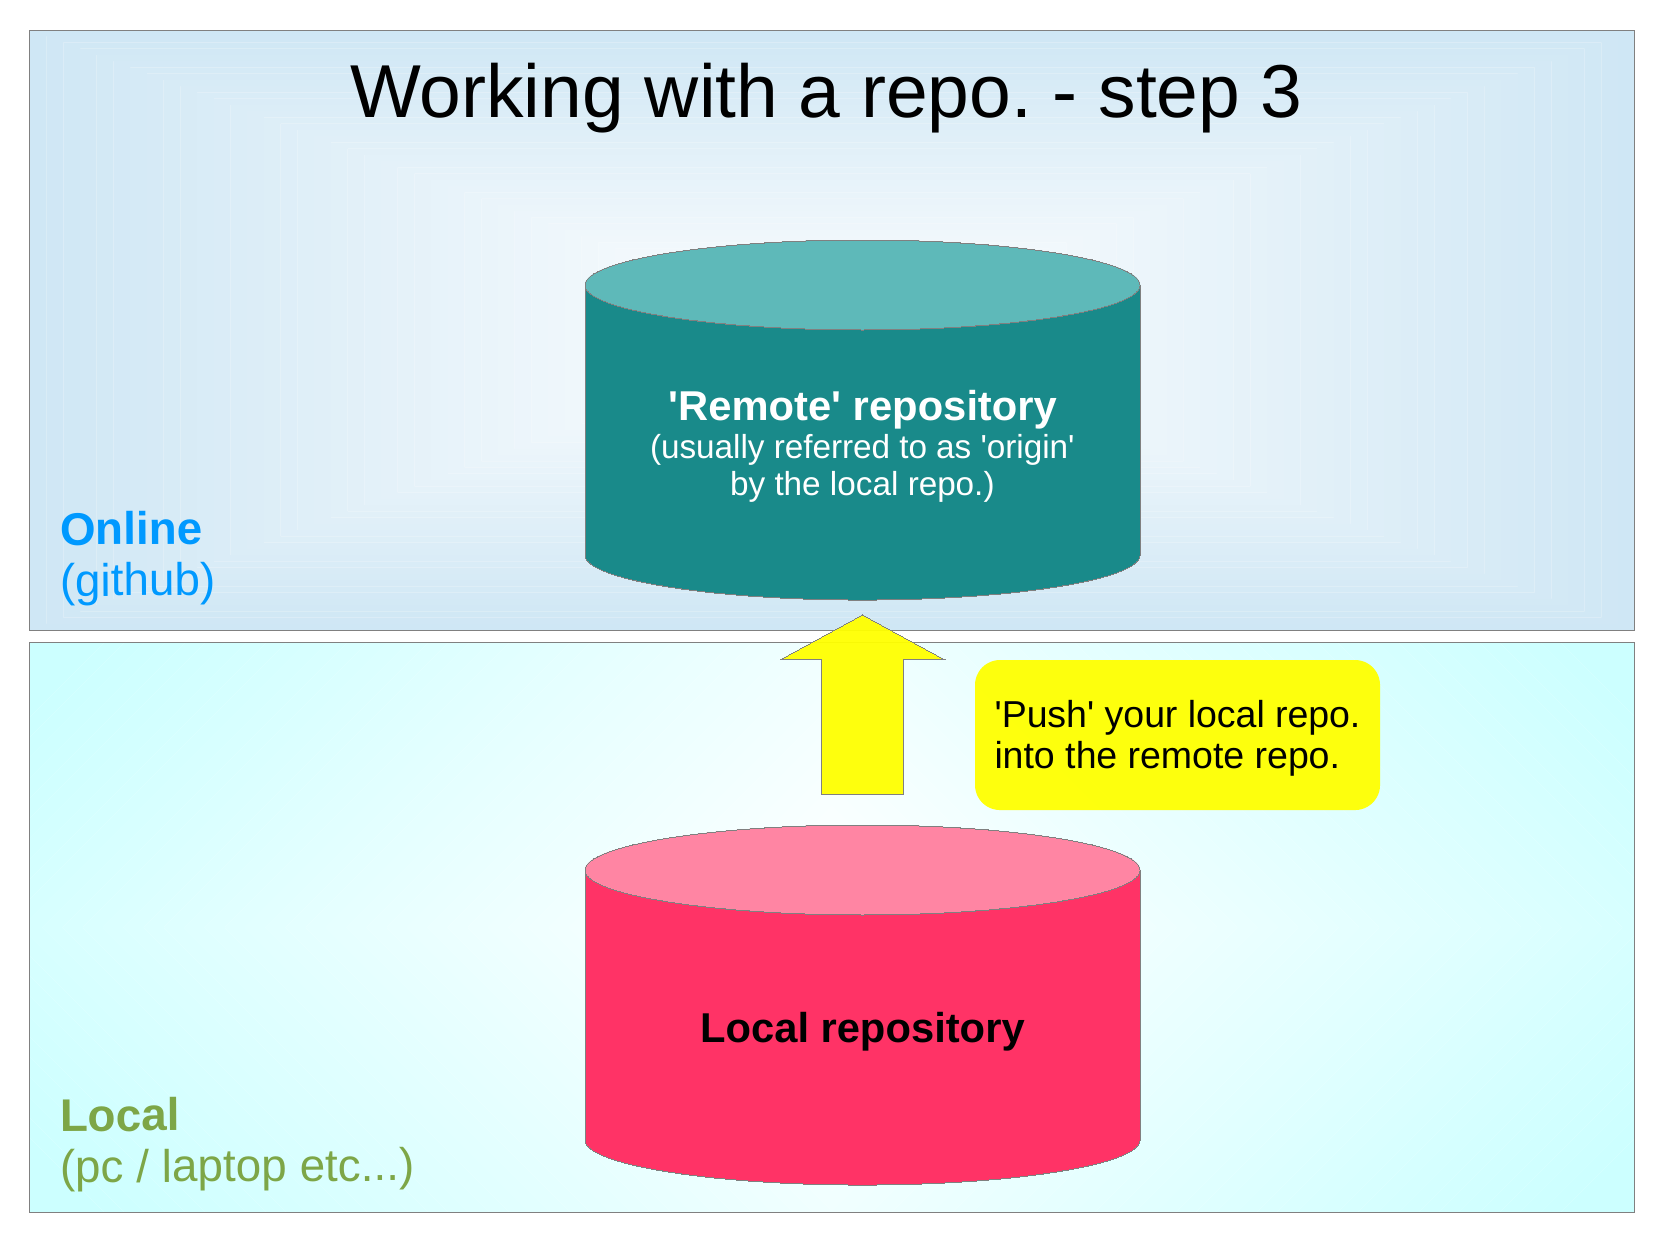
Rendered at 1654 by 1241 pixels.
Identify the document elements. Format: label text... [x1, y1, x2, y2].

text_box Local (pc / laptop etc...) [44, 1080, 430, 1200]
title Working with a repo. - step 3 [82, 0, 1571, 196]
text_box Local repository [585, 871, 1141, 1186]
text_box 'Remote' repository (usually referred to as 'origin' by the local repo.) [585, 286, 1141, 601]
text_box 'Push' your local repo. into the remote repo. [975, 660, 1381, 811]
text_box [29, 30, 1635, 1213]
text_box Online (github) [44, 495, 231, 614]
